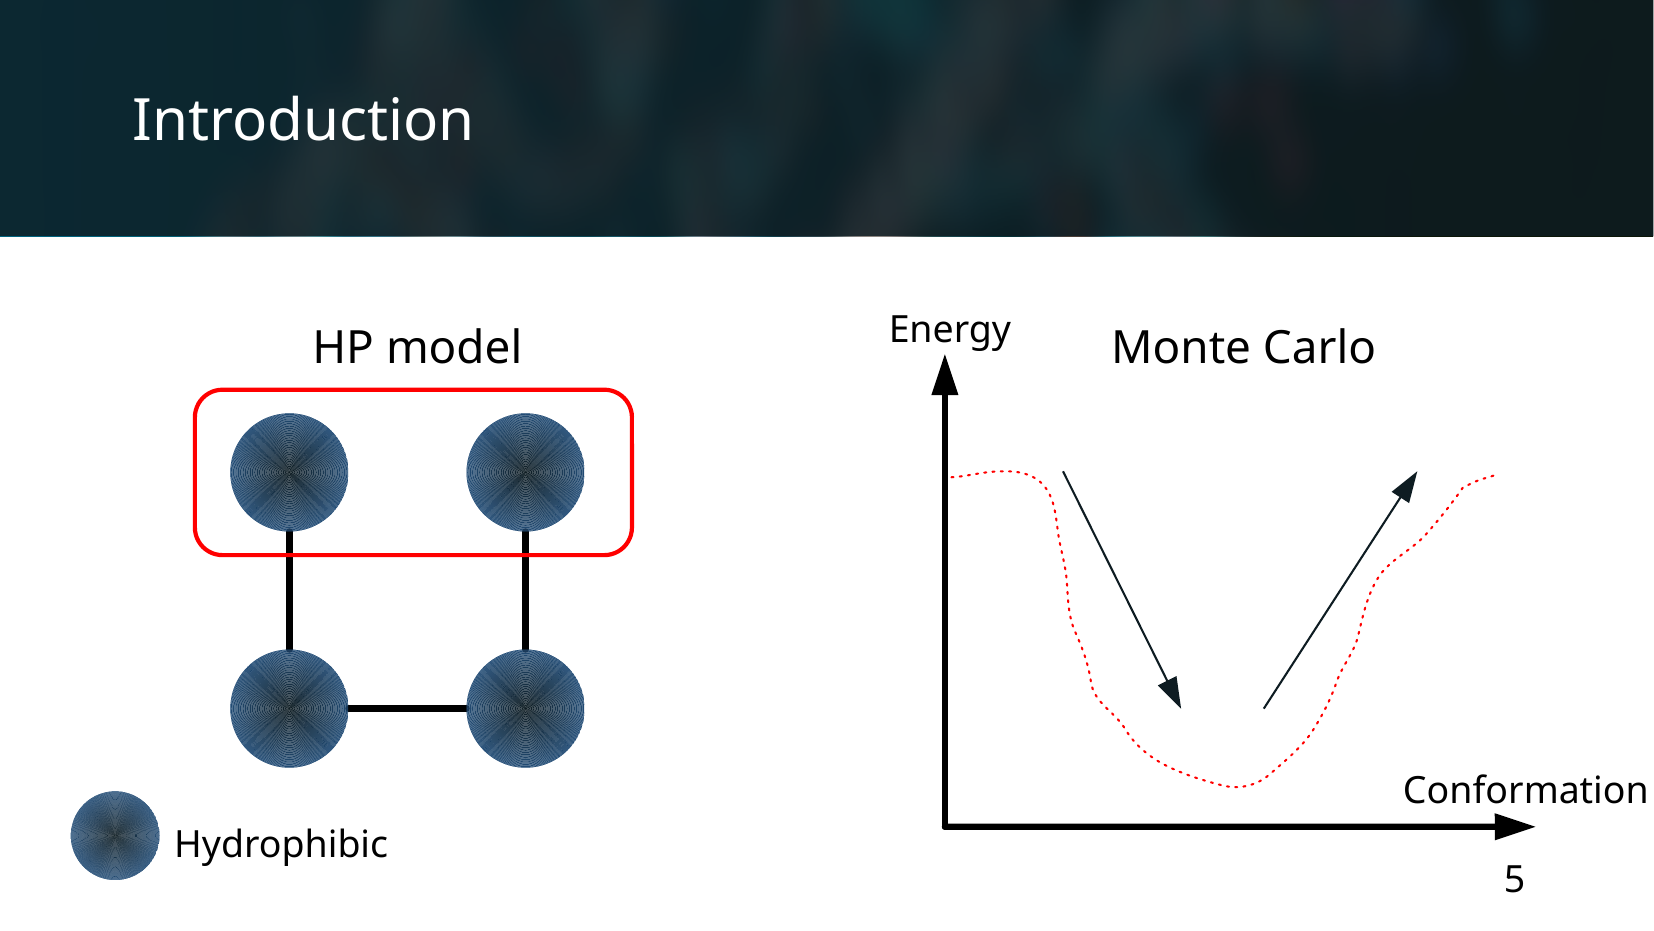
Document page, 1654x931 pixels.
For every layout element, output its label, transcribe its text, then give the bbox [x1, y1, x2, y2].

text_box HP model [297, 307, 530, 368]
text_box Monte Carlo [1096, 307, 1384, 368]
text_box Energy [874, 295, 1016, 348]
text_box [230, 413, 349, 532]
text_box [0, 0, 1654, 237]
text_box Conformation [1388, 755, 1643, 809]
text_box [70, 791, 159, 880]
text_box [466, 649, 585, 768]
text_box [466, 413, 585, 532]
text_box Introduction [118, 35, 886, 201]
text_box [230, 649, 349, 768]
text_box Hydrophibic [159, 809, 414, 863]
text_box <numéro> [1493, 826, 1654, 931]
